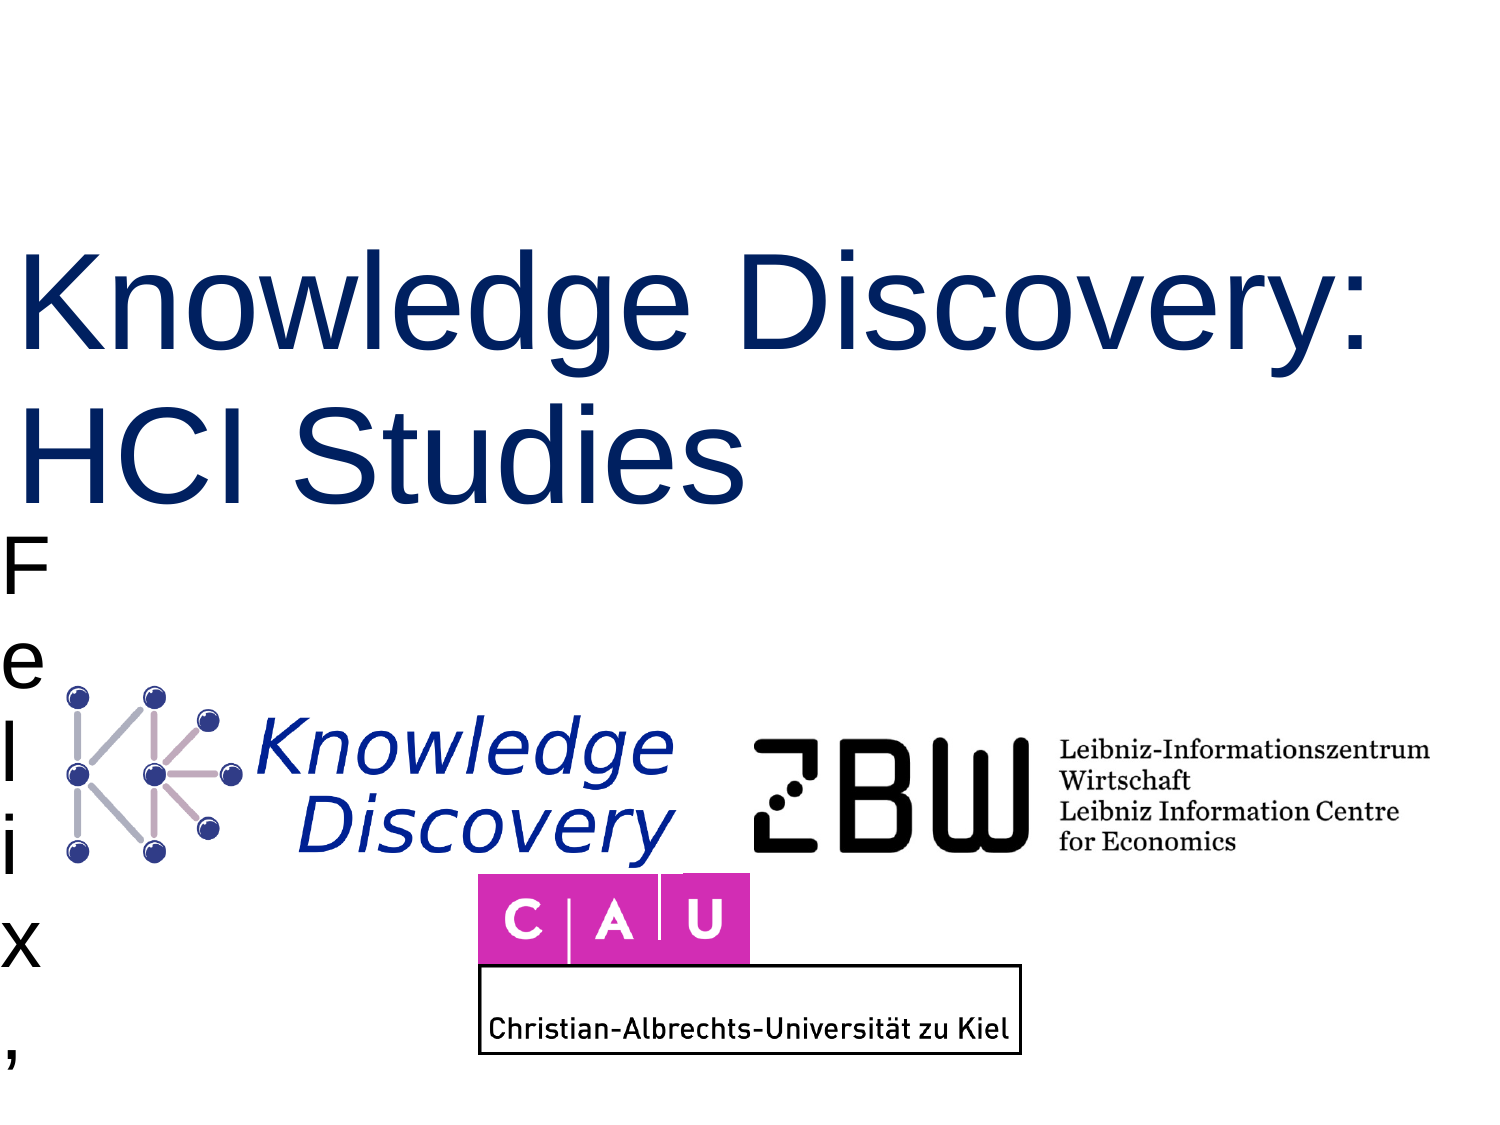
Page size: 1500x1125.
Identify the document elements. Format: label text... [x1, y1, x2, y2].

picture [754, 737, 1430, 853]
text_box Knowledge Discovery: HCI Studies [0, 112, 1500, 646]
picture [62, 681, 1022, 1055]
